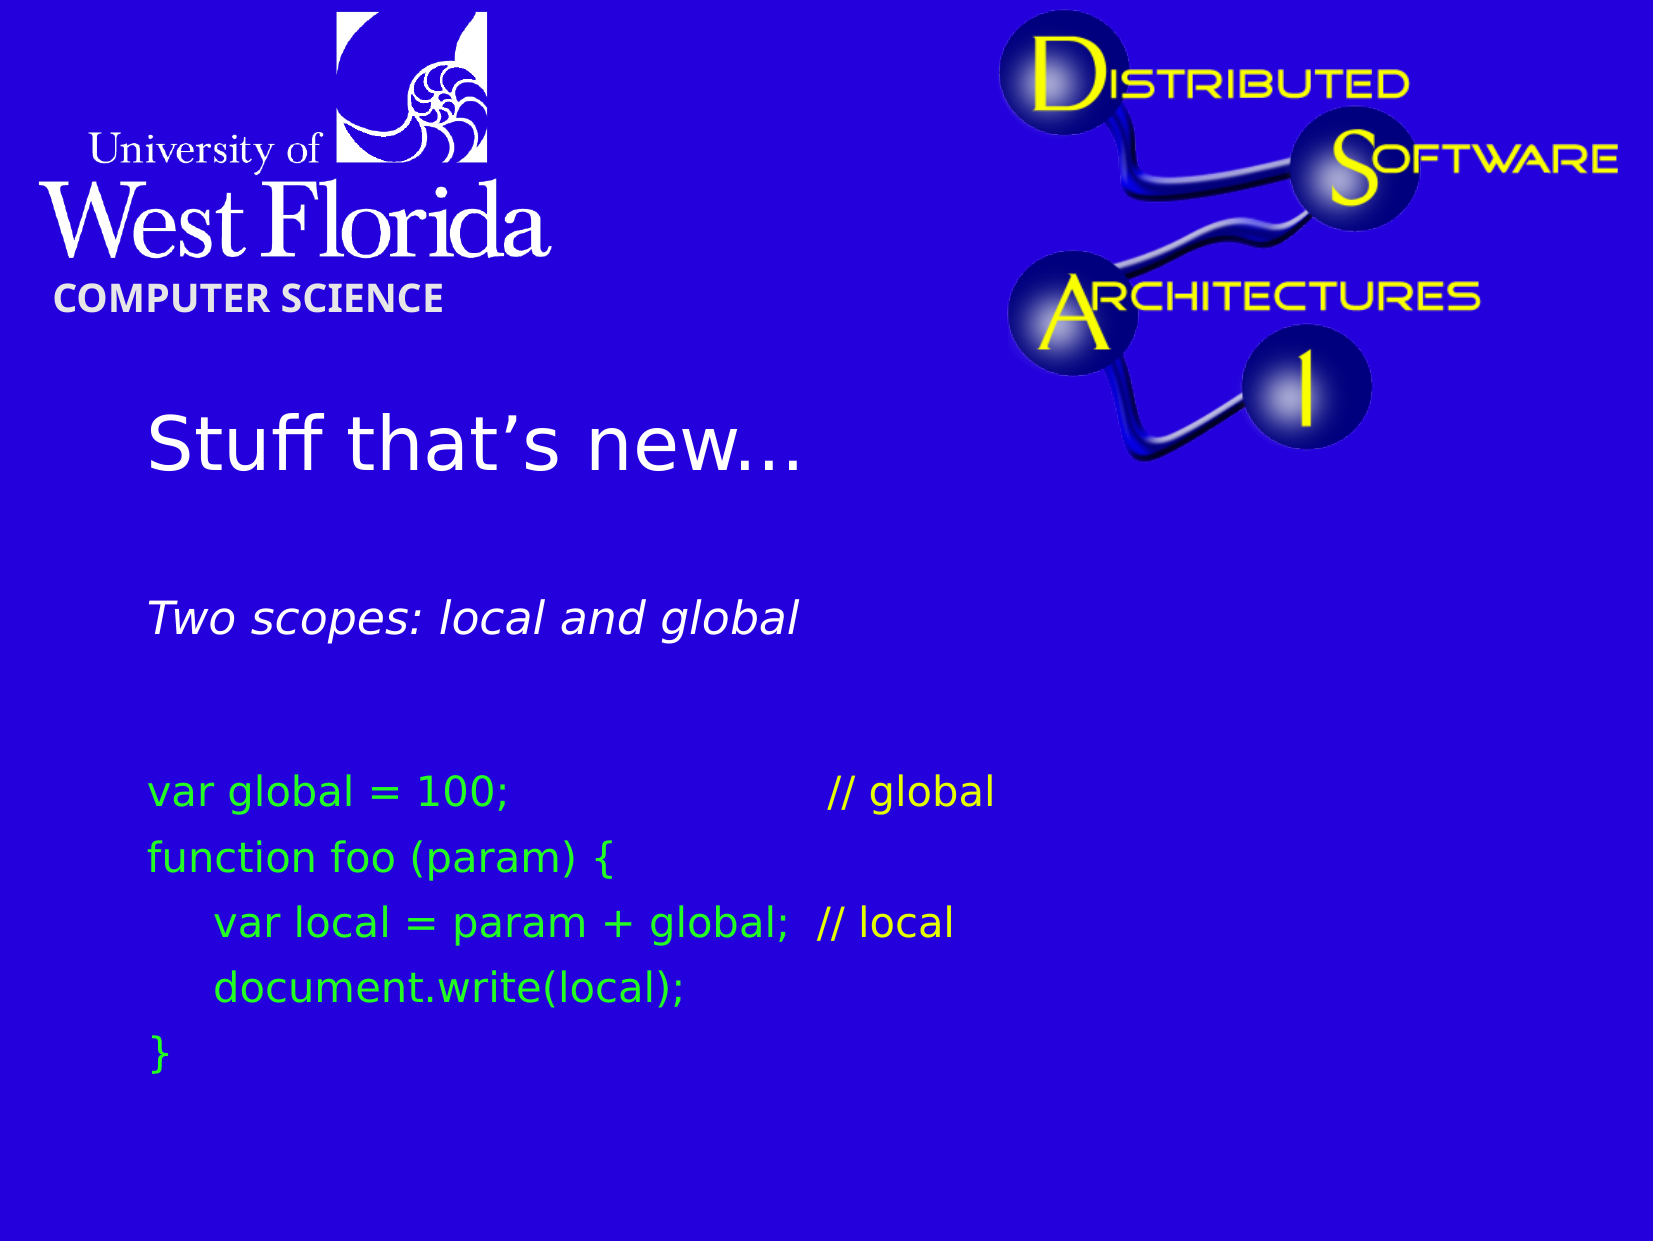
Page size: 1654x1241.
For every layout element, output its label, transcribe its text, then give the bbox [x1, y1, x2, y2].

picture [37, 0, 559, 262]
picture [910, 0, 1653, 506]
text_box Stuff that’s new... Two scopes: local and global var global = 100; // global function foo (param) { var local = param + global; // local document.write(local); } [132, 393, 1501, 1085]
text_box COMPUTER SCIENCE [37, 262, 563, 325]
